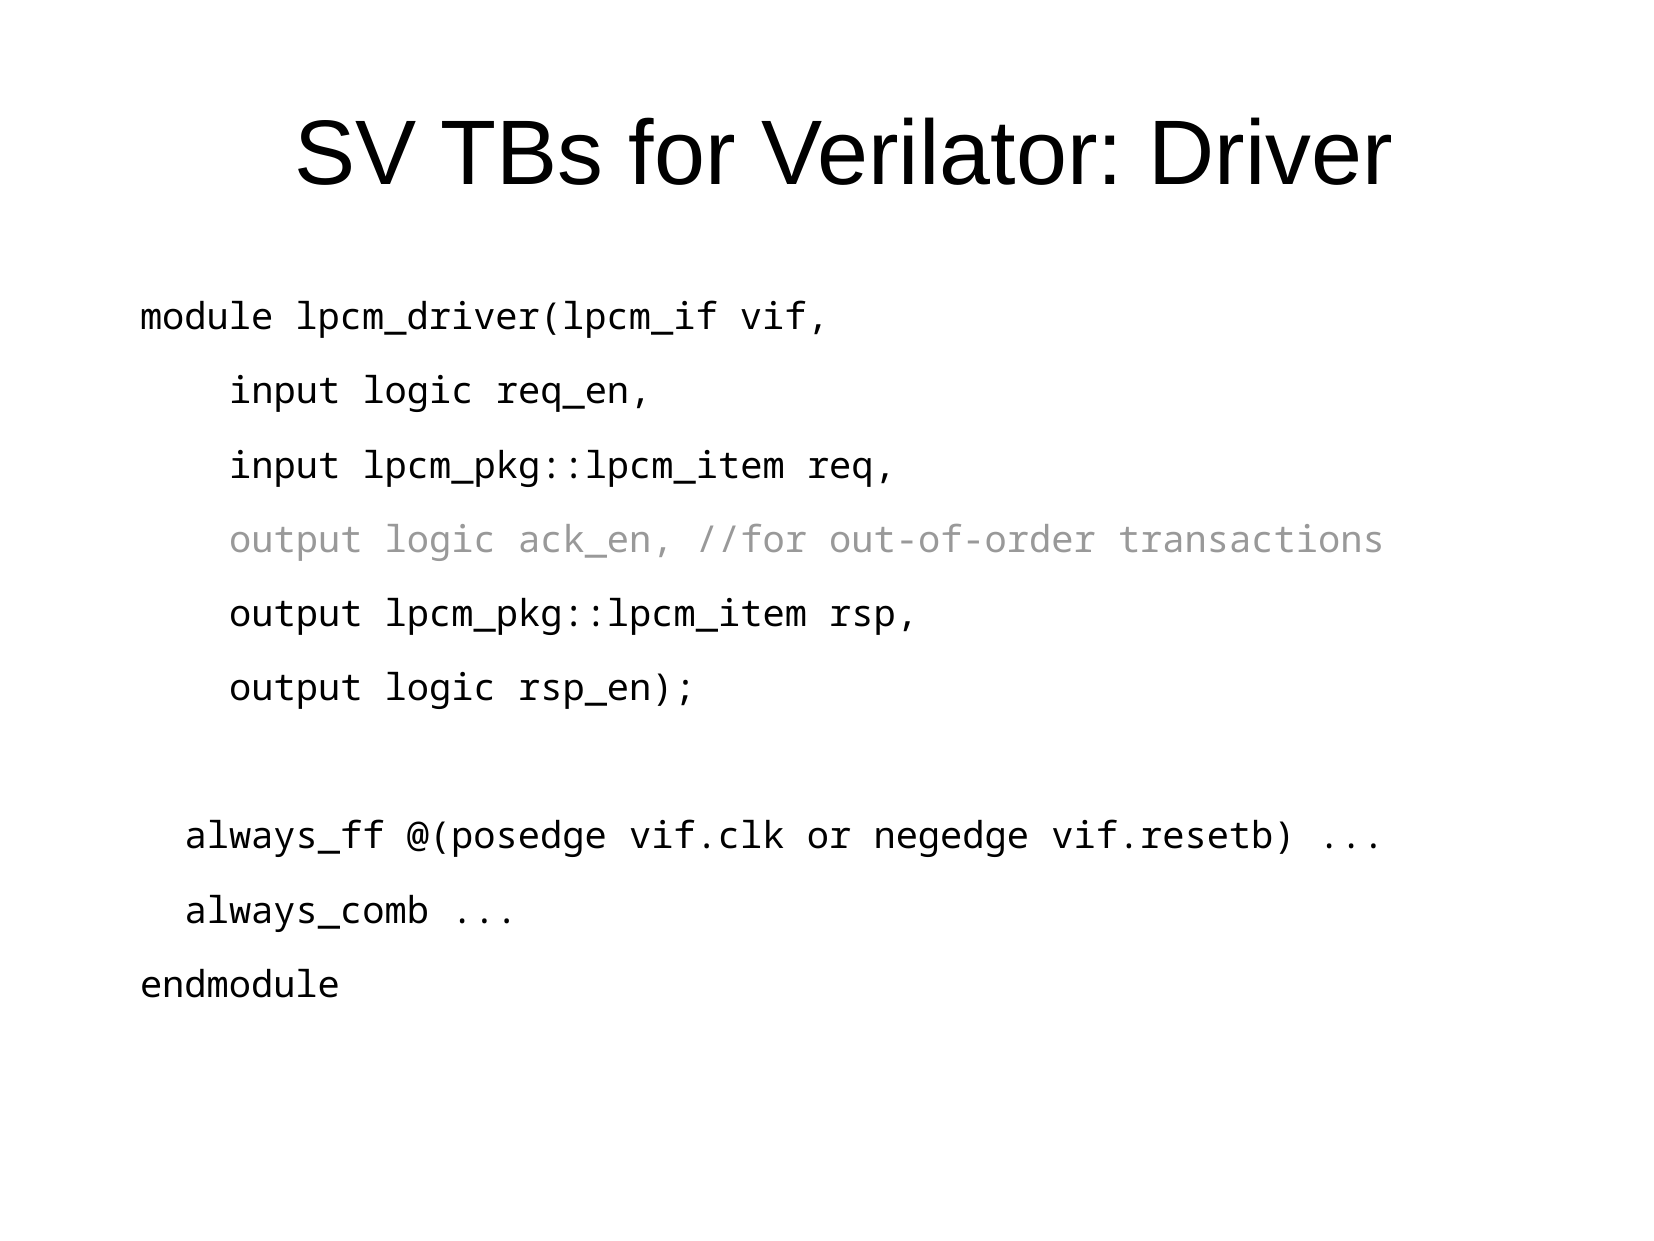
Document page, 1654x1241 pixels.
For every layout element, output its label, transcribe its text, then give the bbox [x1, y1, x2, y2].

title SV TBs for Verilator: Driver [82, 49, 1571, 257]
list module lpcm_driver(lpcm_if vif, input logic req_en, input lpcm_pkg::lpcm_item req, output logic ack_en, //for out-of-order transactions output lpcm_pkg::lpcm_item rsp, output logic rsp_en); always_ff @(posedge vif.clk or negedge vif.resetb) ... always_comb ... endmodule [82, 290, 1571, 1010]
